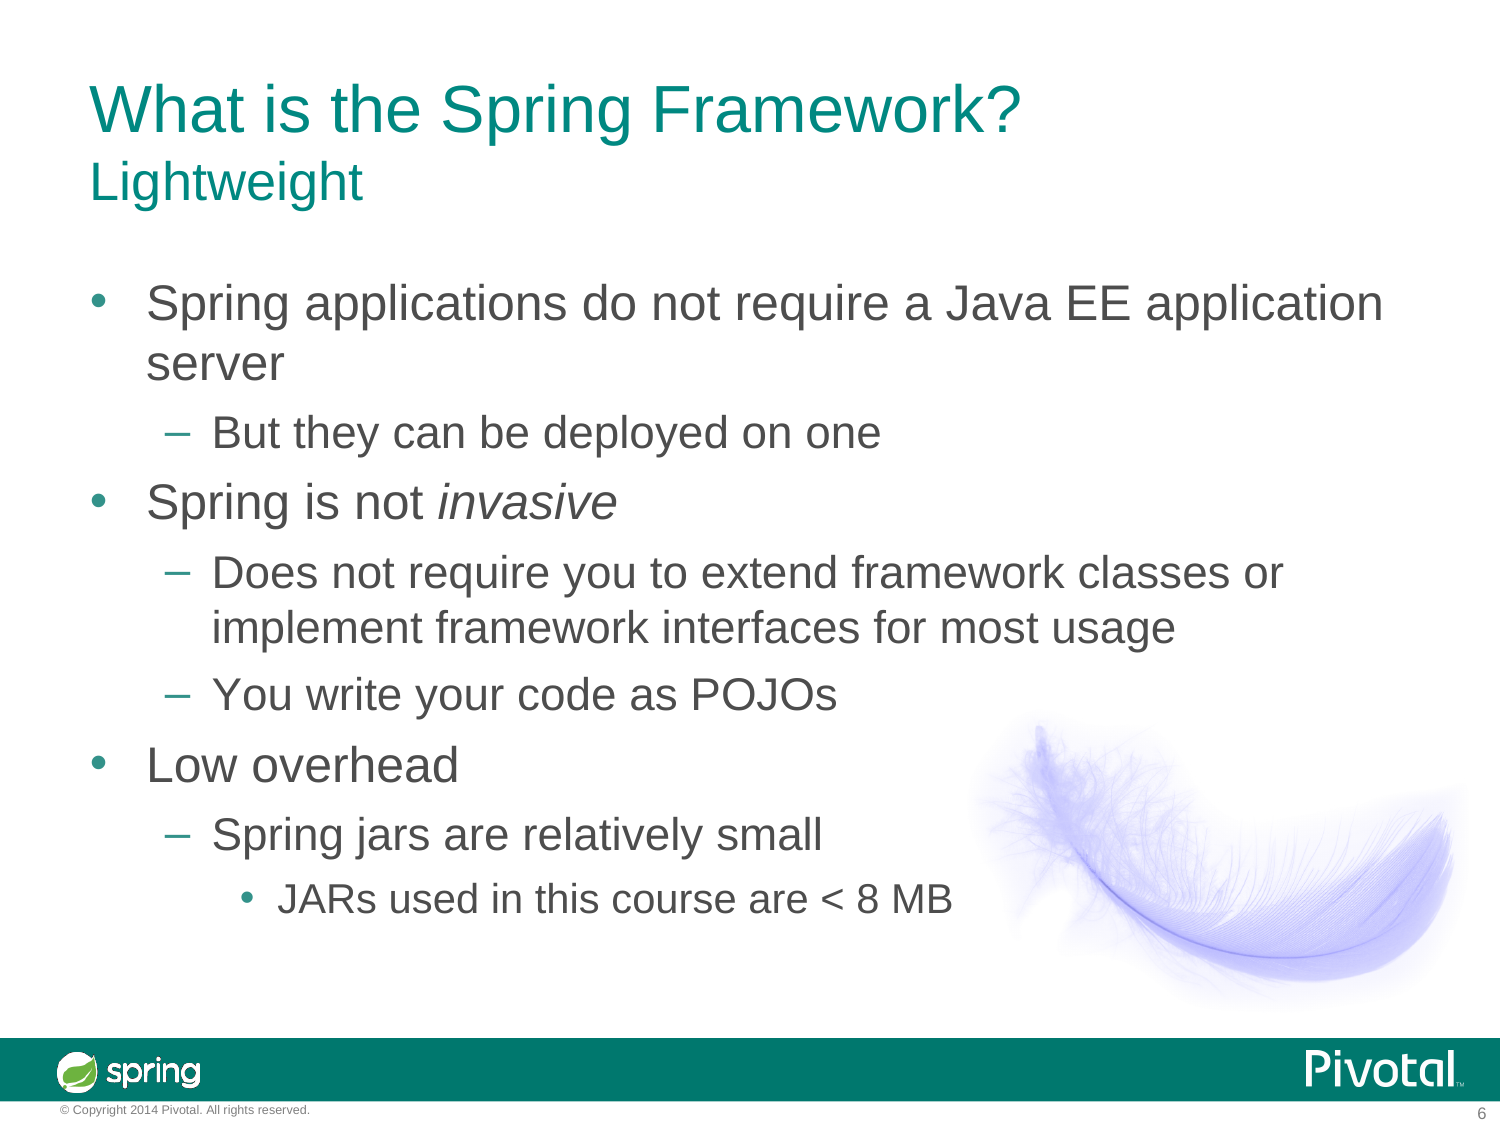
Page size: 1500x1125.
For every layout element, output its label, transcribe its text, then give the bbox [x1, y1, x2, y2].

title What is the Spring Framework? Lightweight [75, 45, 1426, 233]
list Spring applications do not require a Java EE application server But they can be deployed on one Spring is not invasive Does not require you to extend framework classes or implement framework interfaces for most usage You write your code as POJOs Low overhead Spring jars are relatively small JARs used in this course are < 8 MB [75, 262, 1456, 1005]
picture [960, 691, 1492, 1018]
picture [1306, 1050, 1464, 1087]
picture [32, 1041, 210, 1103]
